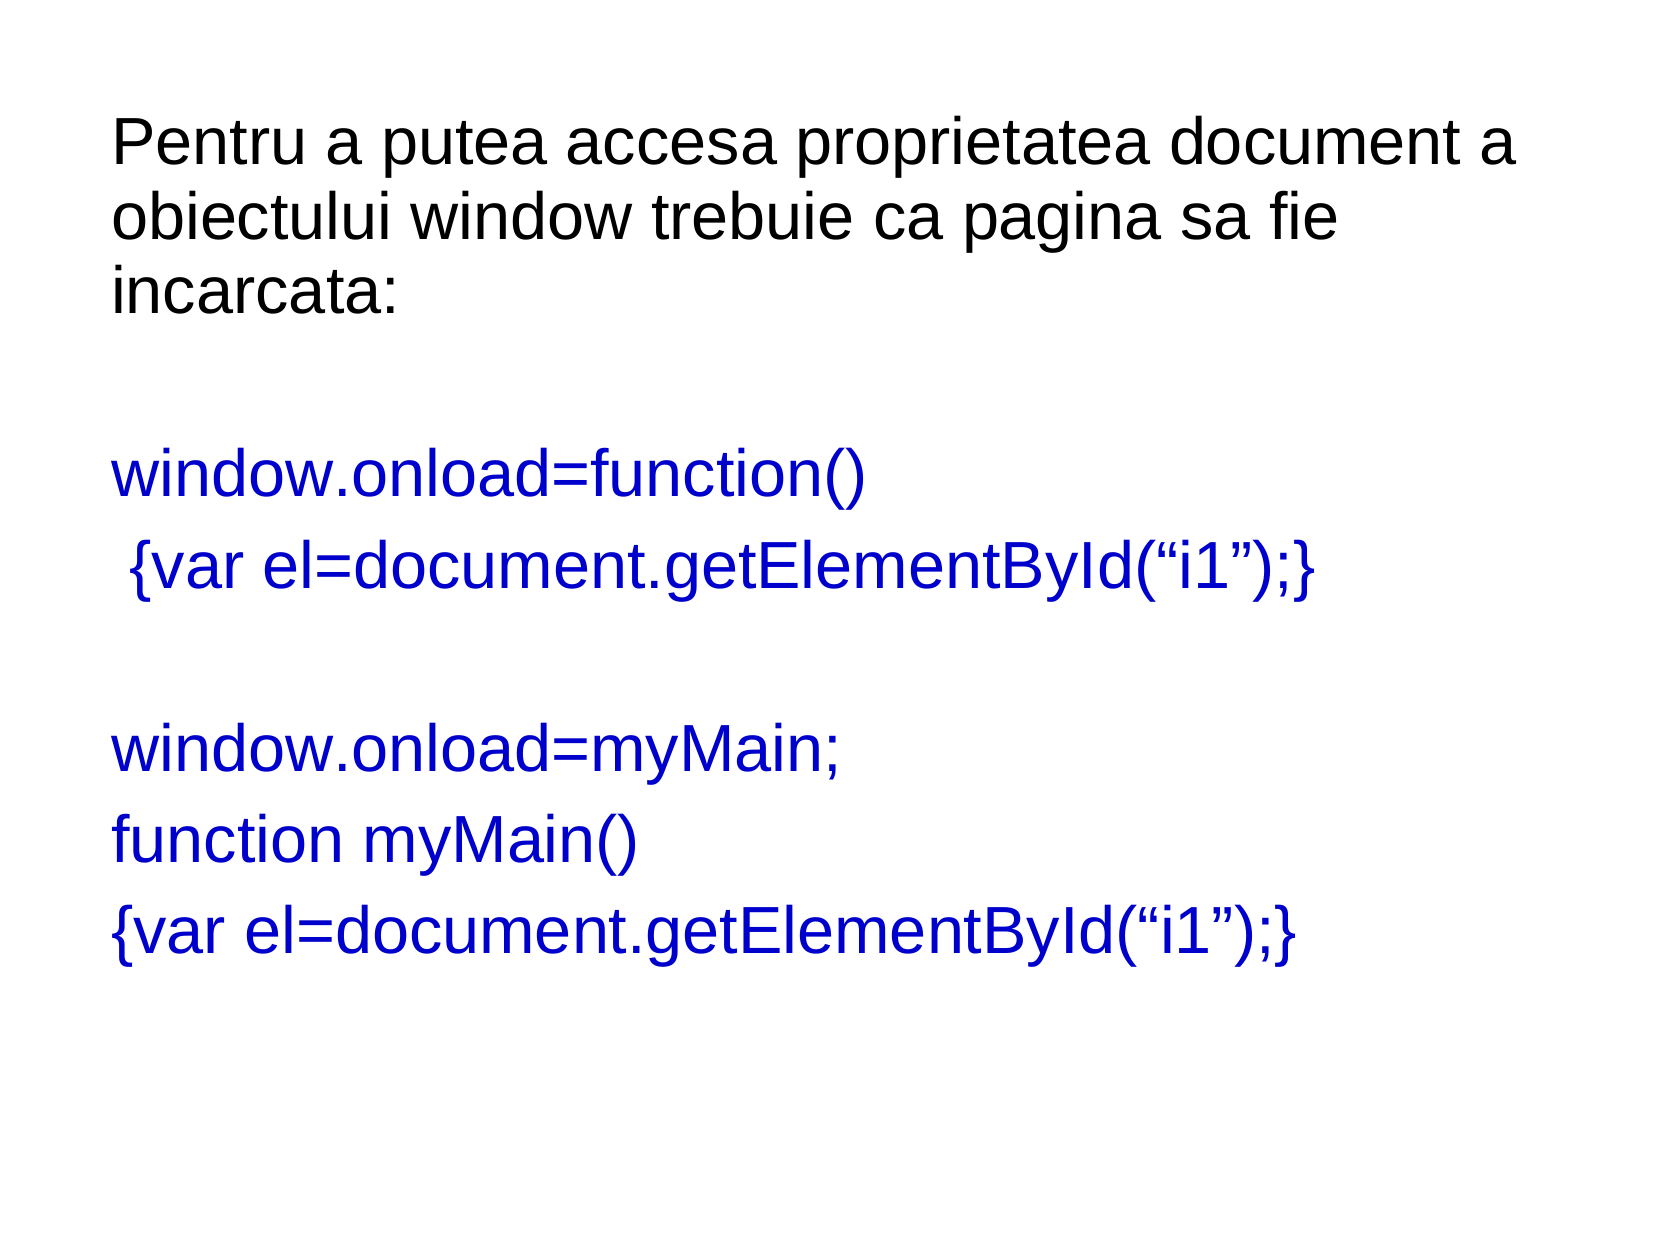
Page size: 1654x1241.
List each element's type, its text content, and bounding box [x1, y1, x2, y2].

text_box Pentru a putea accesa proprietatea document a obiectului window trebuie ca pagina sa fie incarcata: window.onload=function() {var el=document.getElementById(“i1”);} window.onload=myMain; function myMain() {var el=document.getElementById(“i1”);} [96, 96, 1585, 1199]
